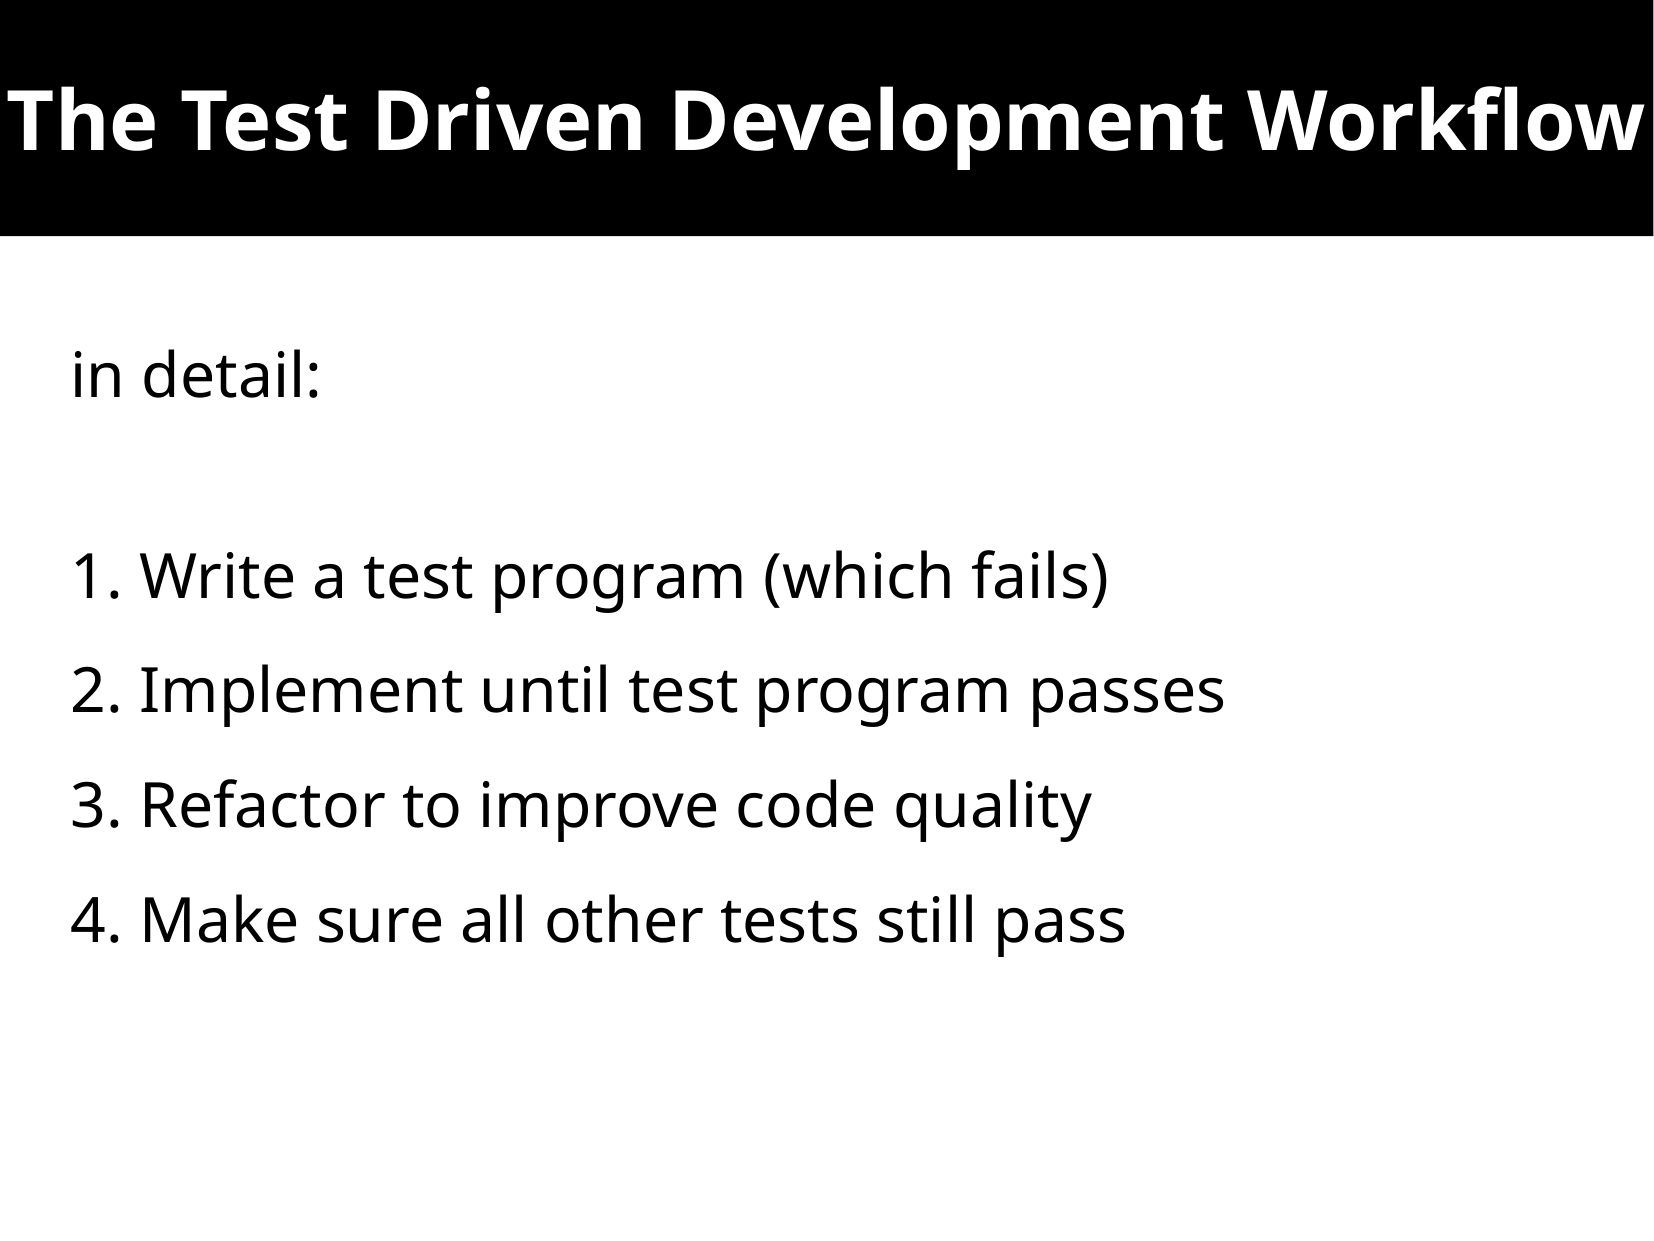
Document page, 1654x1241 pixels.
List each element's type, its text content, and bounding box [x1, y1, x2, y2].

text_box in detail: 1. Write a test program (which fails) 2. Implement until test program passes 3. Refactor to improve code quality 4. Make sure all other tests still pass [70, 330, 1559, 1146]
subtitle The Test Driven Development Workflow [0, 0, 1654, 237]
